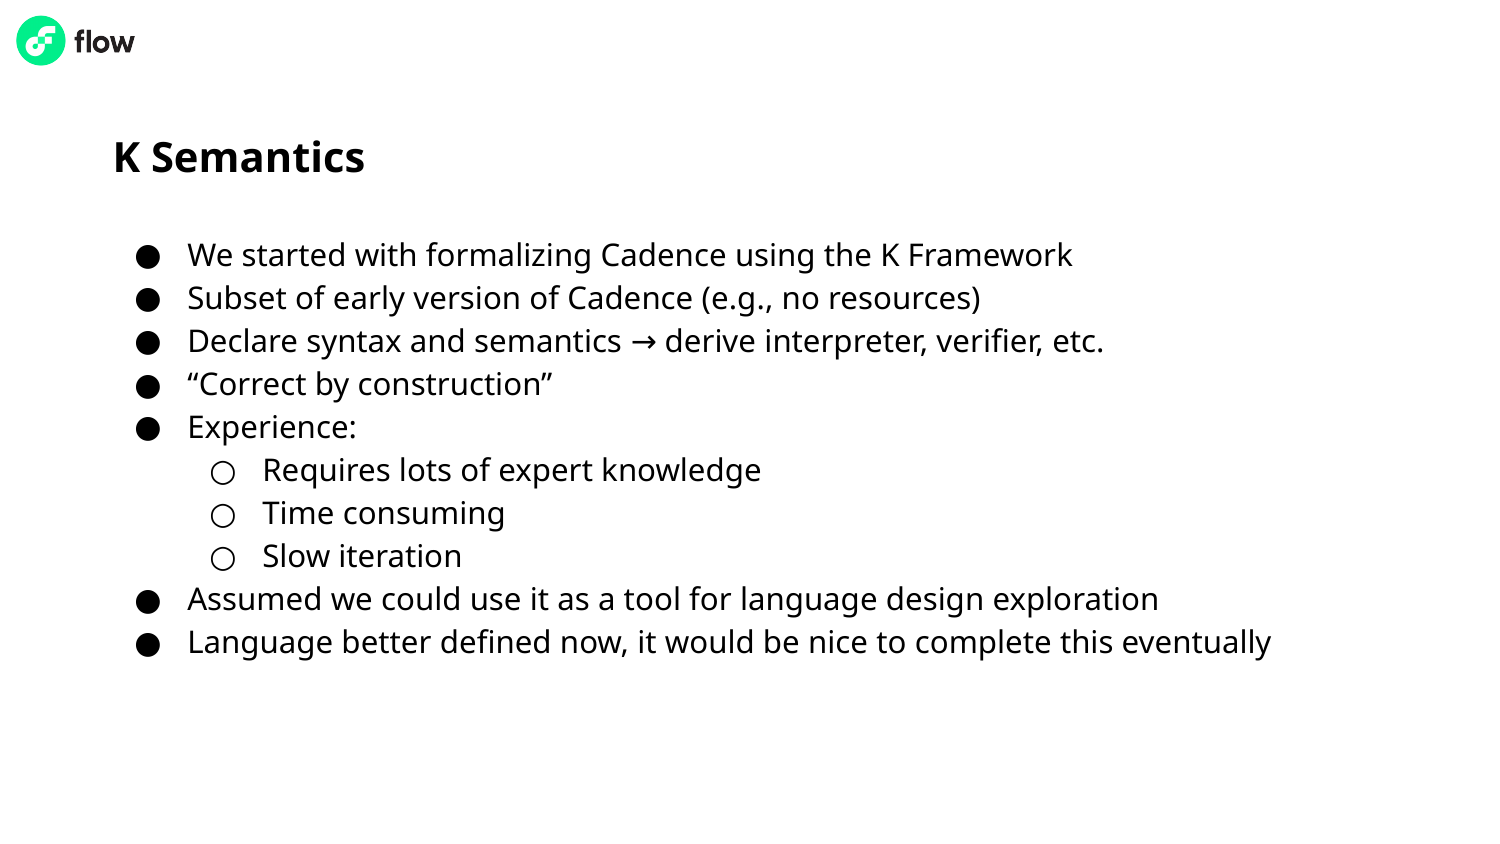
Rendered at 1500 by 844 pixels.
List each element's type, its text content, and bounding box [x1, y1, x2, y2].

text_box We started with formalizing Cadence using the K Framework Subset of early version of Cadence (e.g., no resources) Declare syntax and semantics → derive interpreter, verifier, etc. “Correct by construction” Experience: Requires lots of expert knowledge Time consuming Slow iteration Assumed we could use it as a tool for language design exploration Language better defined now, it would be nice to complete this eventually [97, 214, 1409, 777]
text_box K Semantics [97, 115, 820, 197]
picture [14, 14, 137, 67]
